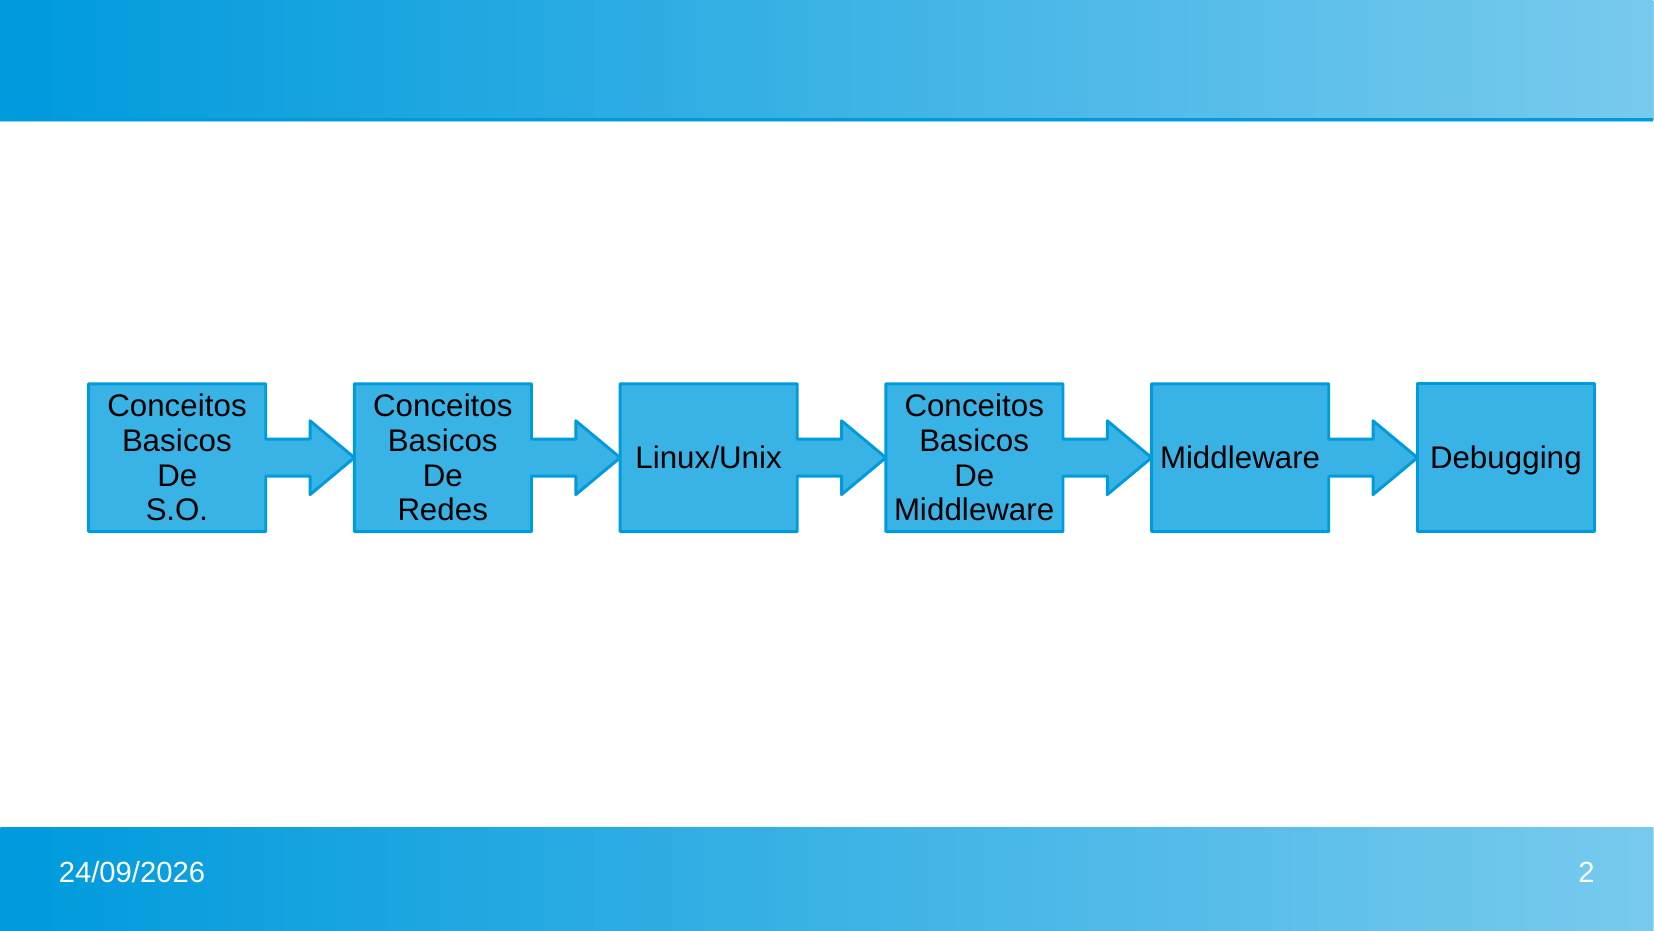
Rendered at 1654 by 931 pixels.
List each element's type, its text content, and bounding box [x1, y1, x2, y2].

text_box Conceitos Basicos De Redes [354, 383, 620, 532]
text_box Middleware [1151, 383, 1418, 532]
text_box Debugging [1417, 383, 1595, 532]
text_box Conceitos Basicos De S.O. [88, 383, 354, 532]
text_box Conceitos Basicos De Middleware [885, 383, 1151, 532]
text_box Linux/Unix [620, 383, 885, 532]
